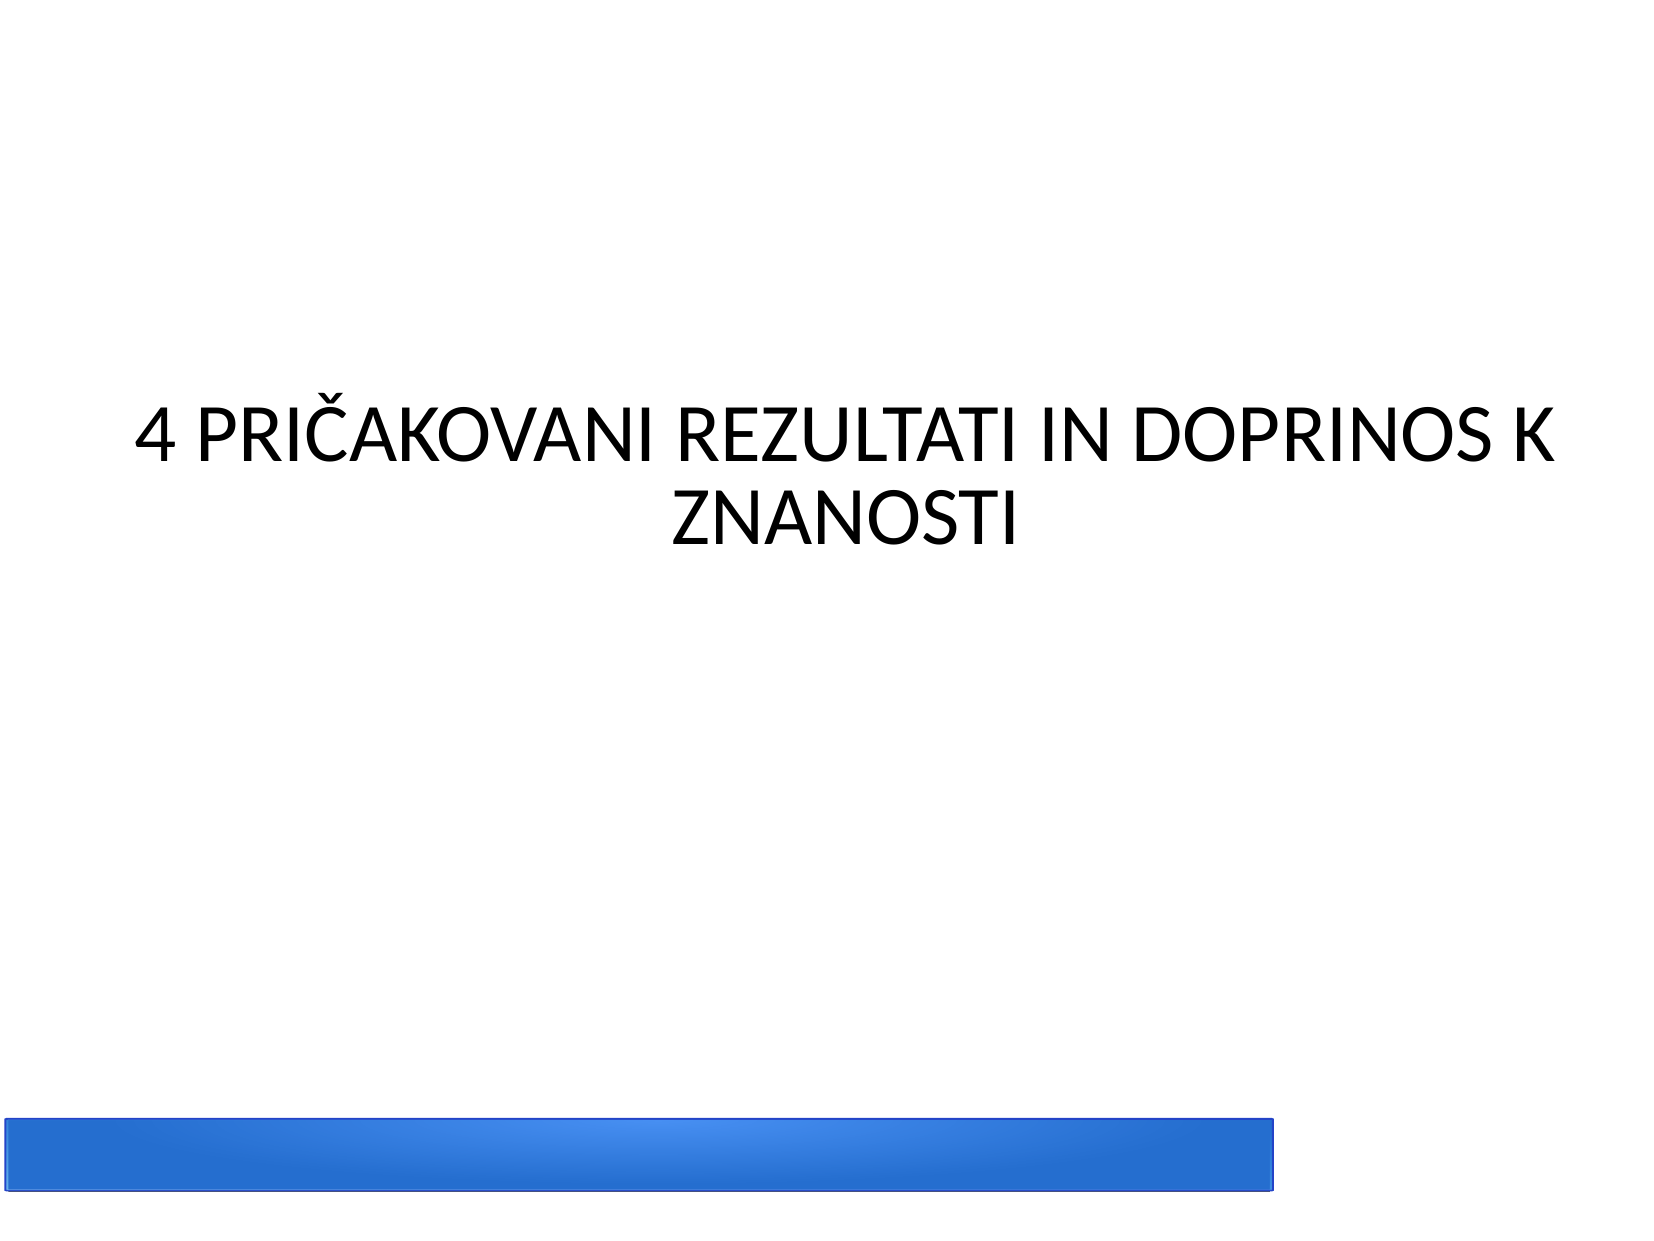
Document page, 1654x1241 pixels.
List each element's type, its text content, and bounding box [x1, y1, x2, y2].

list 4 PRIČAKOVANI REZULTATI IN DOPRINOS K ZNANOSTI [101, 285, 1591, 1006]
